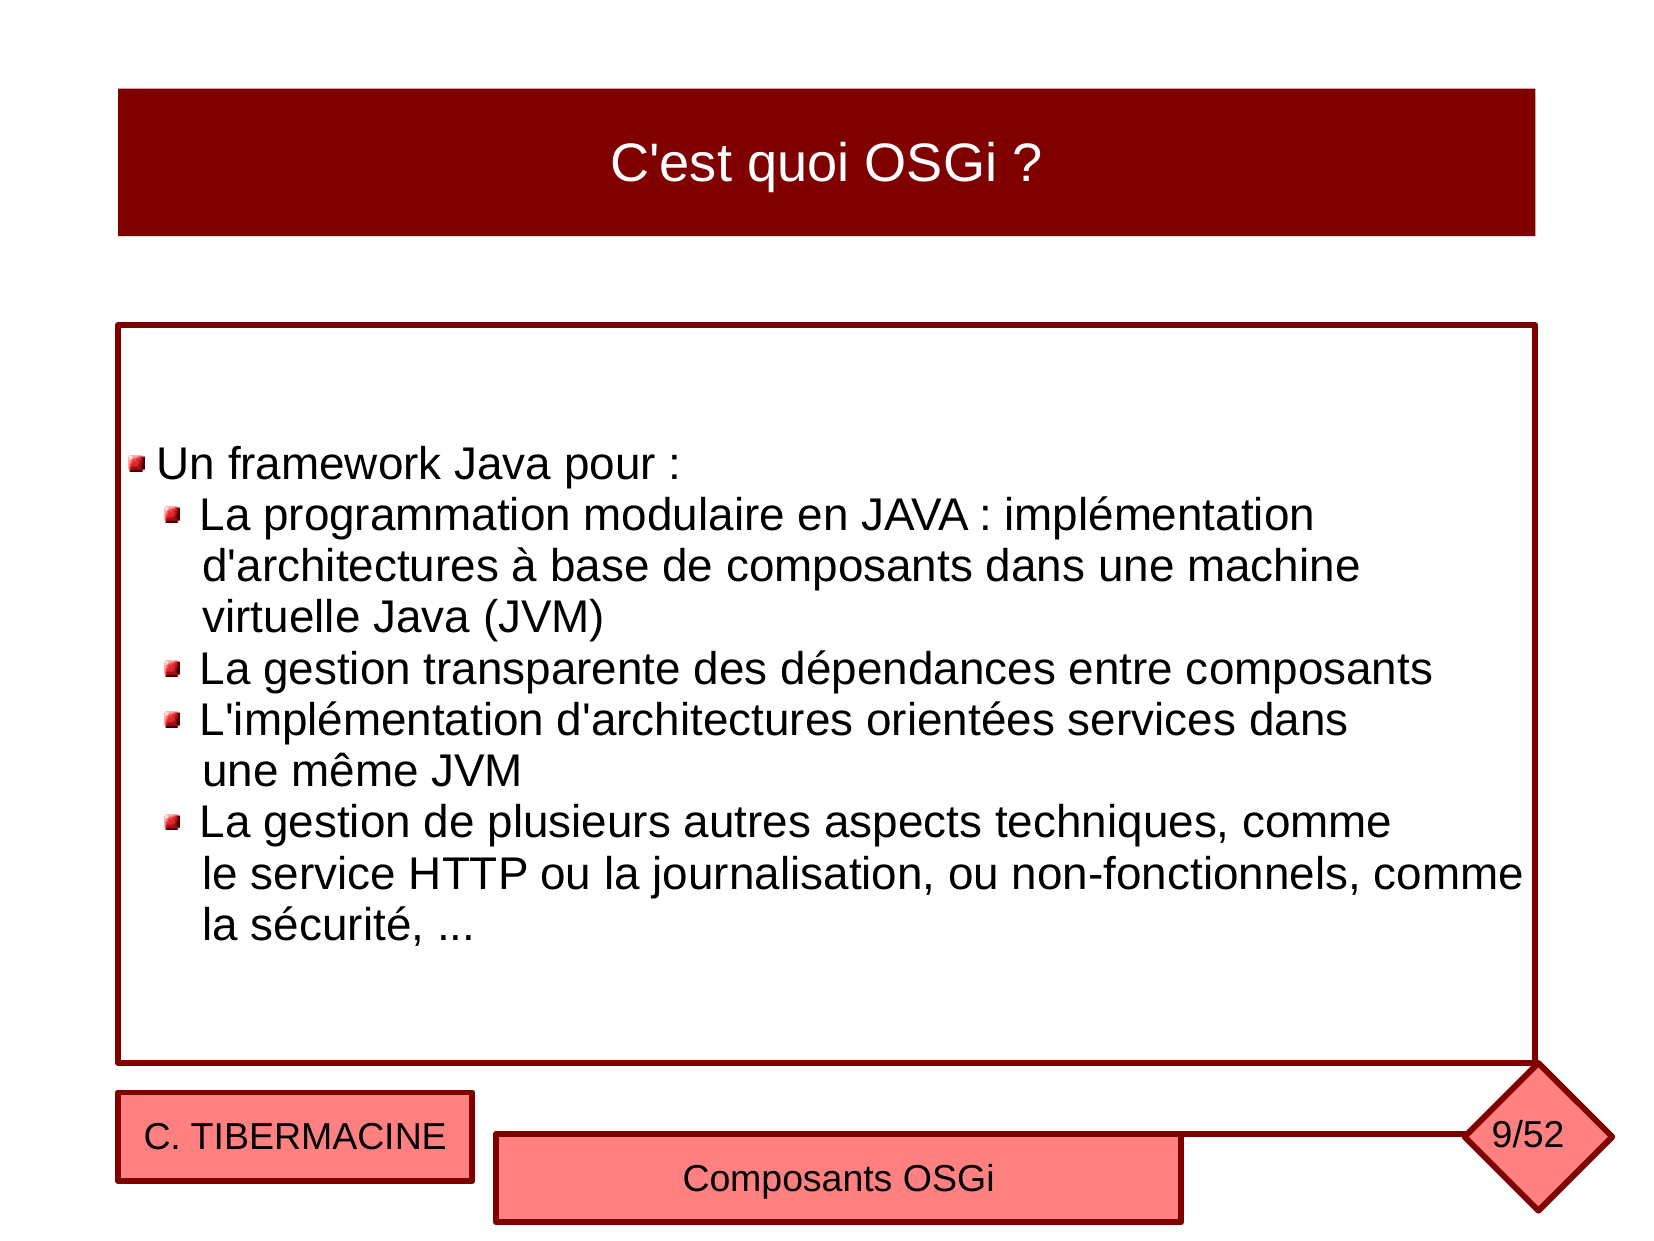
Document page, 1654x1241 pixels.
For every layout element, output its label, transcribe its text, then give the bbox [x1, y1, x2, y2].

text_box [1532, 1205, 1545, 1211]
text_box <numéro>/52 [1476, 1105, 1601, 1205]
picture [164, 711, 180, 728]
text_box C'est quoi OSGi ? [118, 88, 1536, 237]
picture [128, 455, 145, 472]
text_box Un framework Java pour : La programmation modulaire en JAVA : implémentation d'architectures à base de composants dans une machine virtuelle Java (JVM) La gestion transparente des dépendances entre composants L'implémentation d'architectures orientées services dans une même JVM La gestion de plusieurs autres aspects techniques, comme le service HTTP ou la journalisation, ou non-fonctionnels, comme la sécurité, ... [118, 324, 1536, 1063]
text_box C. TIBERMACINE [118, 1092, 473, 1182]
picture [164, 814, 180, 830]
picture [164, 660, 180, 677]
text_box [1601, 1125, 1613, 1149]
text_box [1464, 1125, 1476, 1149]
picture [164, 506, 180, 523]
text_box Composants OSGi [496, 1133, 1182, 1223]
text_box [1496, 1062, 1581, 1105]
